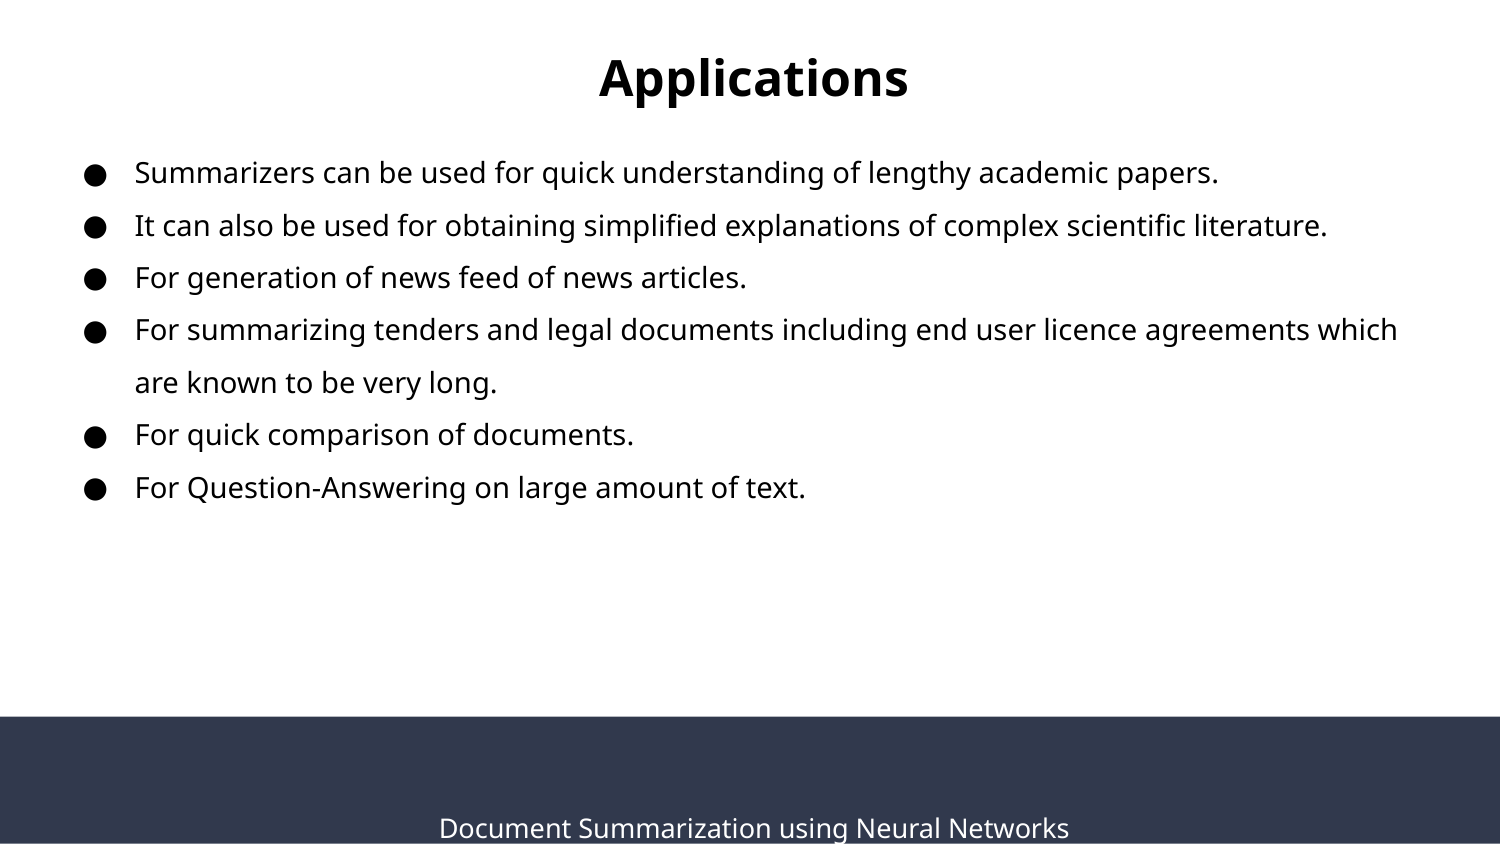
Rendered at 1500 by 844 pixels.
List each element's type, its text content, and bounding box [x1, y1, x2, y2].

text_box Applications [46, 31, 1463, 122]
text_box Summarizers can be used for quick understanding of lengthy academic papers. It can also be used for obtaining simplified explanations of complex scientific literature. For generation of news feed of news articles. For summarizing tenders and legal documents including end user licence agreements which are known to be very long. For quick comparison of documents. For Question-Answering on large amount of text. [44, 121, 1461, 692]
list Document Summarization using Neural Networks [39, 800, 1469, 844]
